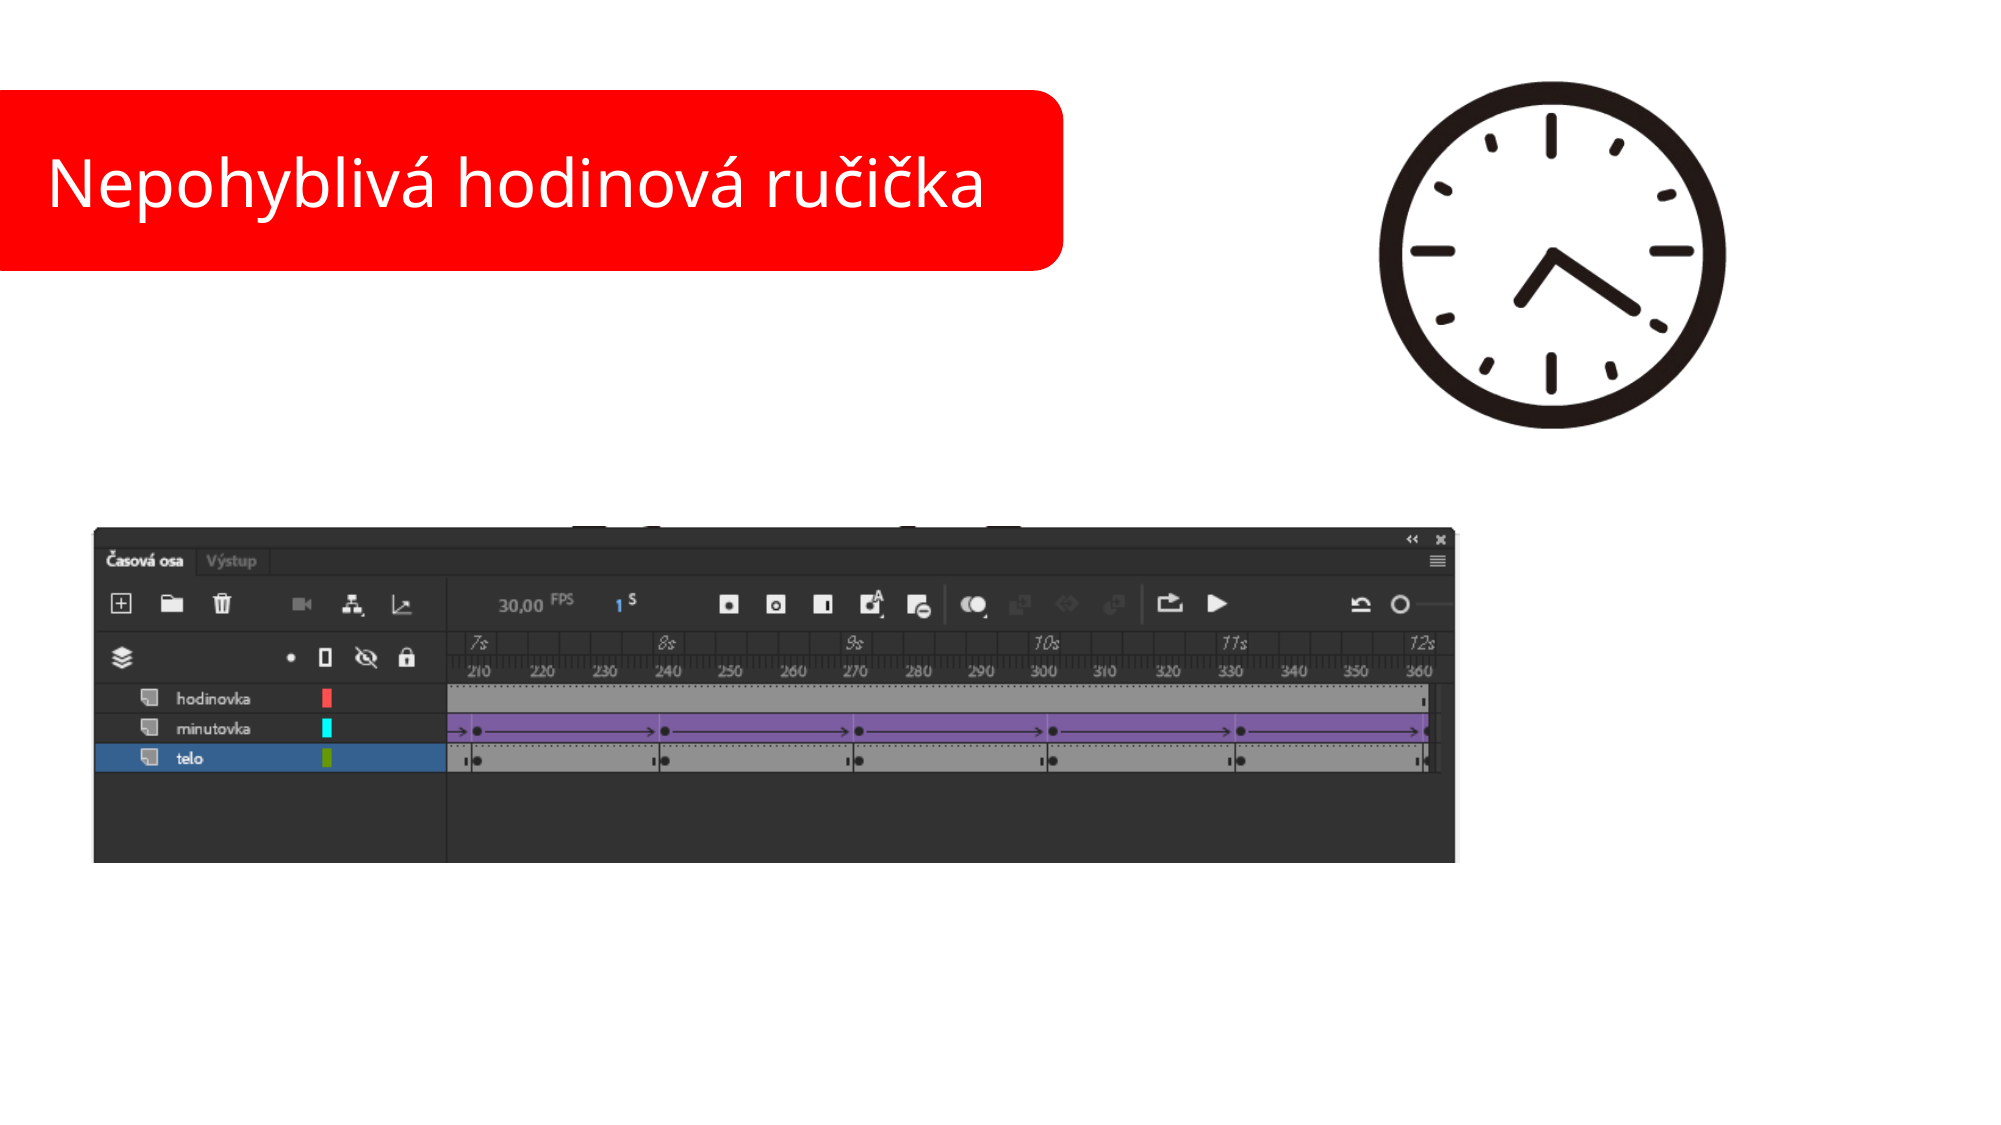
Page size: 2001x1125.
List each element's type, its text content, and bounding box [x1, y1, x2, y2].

picture [91, 526, 1460, 863]
text_box Nepohyblivá hodinová ručička [0, 90, 1064, 271]
picture [1375, 80, 1730, 431]
